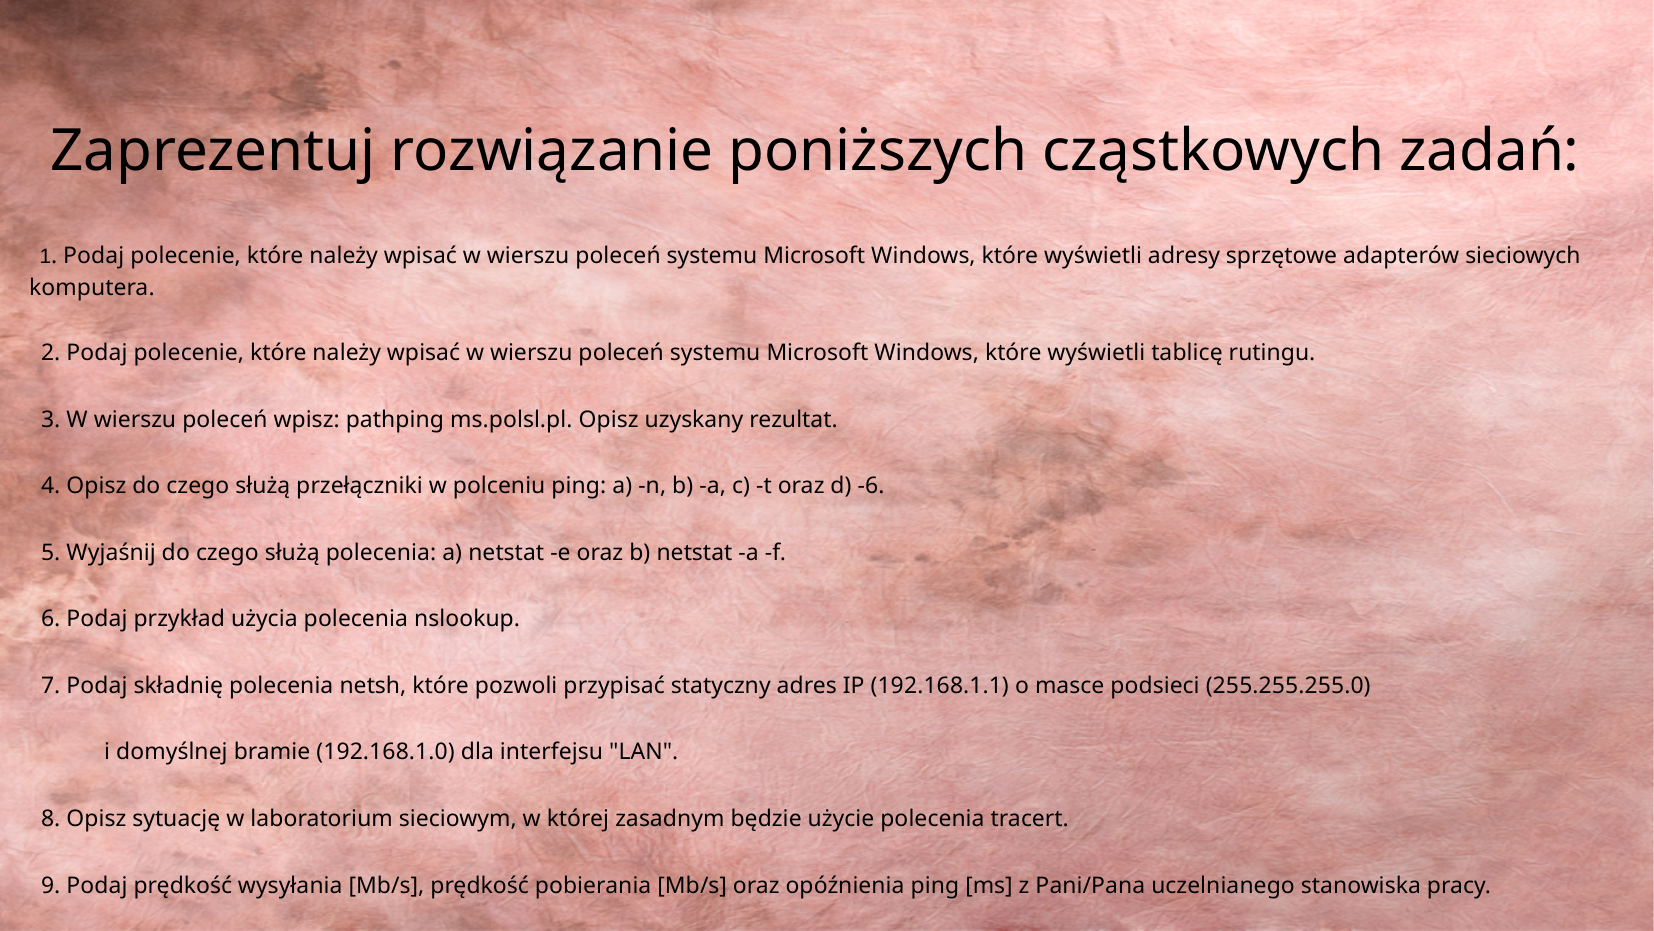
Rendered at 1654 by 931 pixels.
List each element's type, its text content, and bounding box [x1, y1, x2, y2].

title Zaprezentuj rozwiązanie poniższych cząstkowych zadań: [45, 30, 1601, 180]
text_box 1. Podaj polecenie, które należy wpisać w wierszu poleceń systemu Microsoft Windows, które wyświetli adresy sprzętowe adapterów sieciowych komputera. 2. Podaj polecenie, które należy wpisać w wierszu poleceń systemu Microsoft Windows, które wyświetli tablicę rutingu. 3. W wierszu poleceń wpisz: pathping ms.polsl.pl. Opisz uzyskany rezultat. 4. Opisz do czego służą przełączniki w polceniu ping: a) -n, b) -a, c) -t oraz d) -6. 5. Wyjaśnij do czego służą polecenia: a) netstat -e oraz b) netstat -a -f. 6. Podaj przykład użycia polecenia nslookup. 7. Podaj składnię polecenia netsh, które pozwoli przypisać statyczny adres IP (192.168.1.1) o masce podsieci (255.255.255.0) i domyślnej bramie (192.168.1.0) dla interfejsu "LAN". 8. Opisz sytuację w laboratorium sieciowym, w której zasadnym będzie użycie polecenia tracert. 9. Podaj prędkość wysyłania [Mb/s], prędkość pobierania [Mb/s] oraz opóźnienia ping [ms] z Pani/Pana uczelnianego stanowiska pracy. 10. Przeprowadź eksperyment myślowy i przedstaw przewidywany rezultat: Czym zakończy się uruchomienie w laboratorium a kademickim narzędzia do skanowania szerokiego zakresu adresów IP? [14, 180, 1654, 803]
picture [0, 0, 1654, 931]
